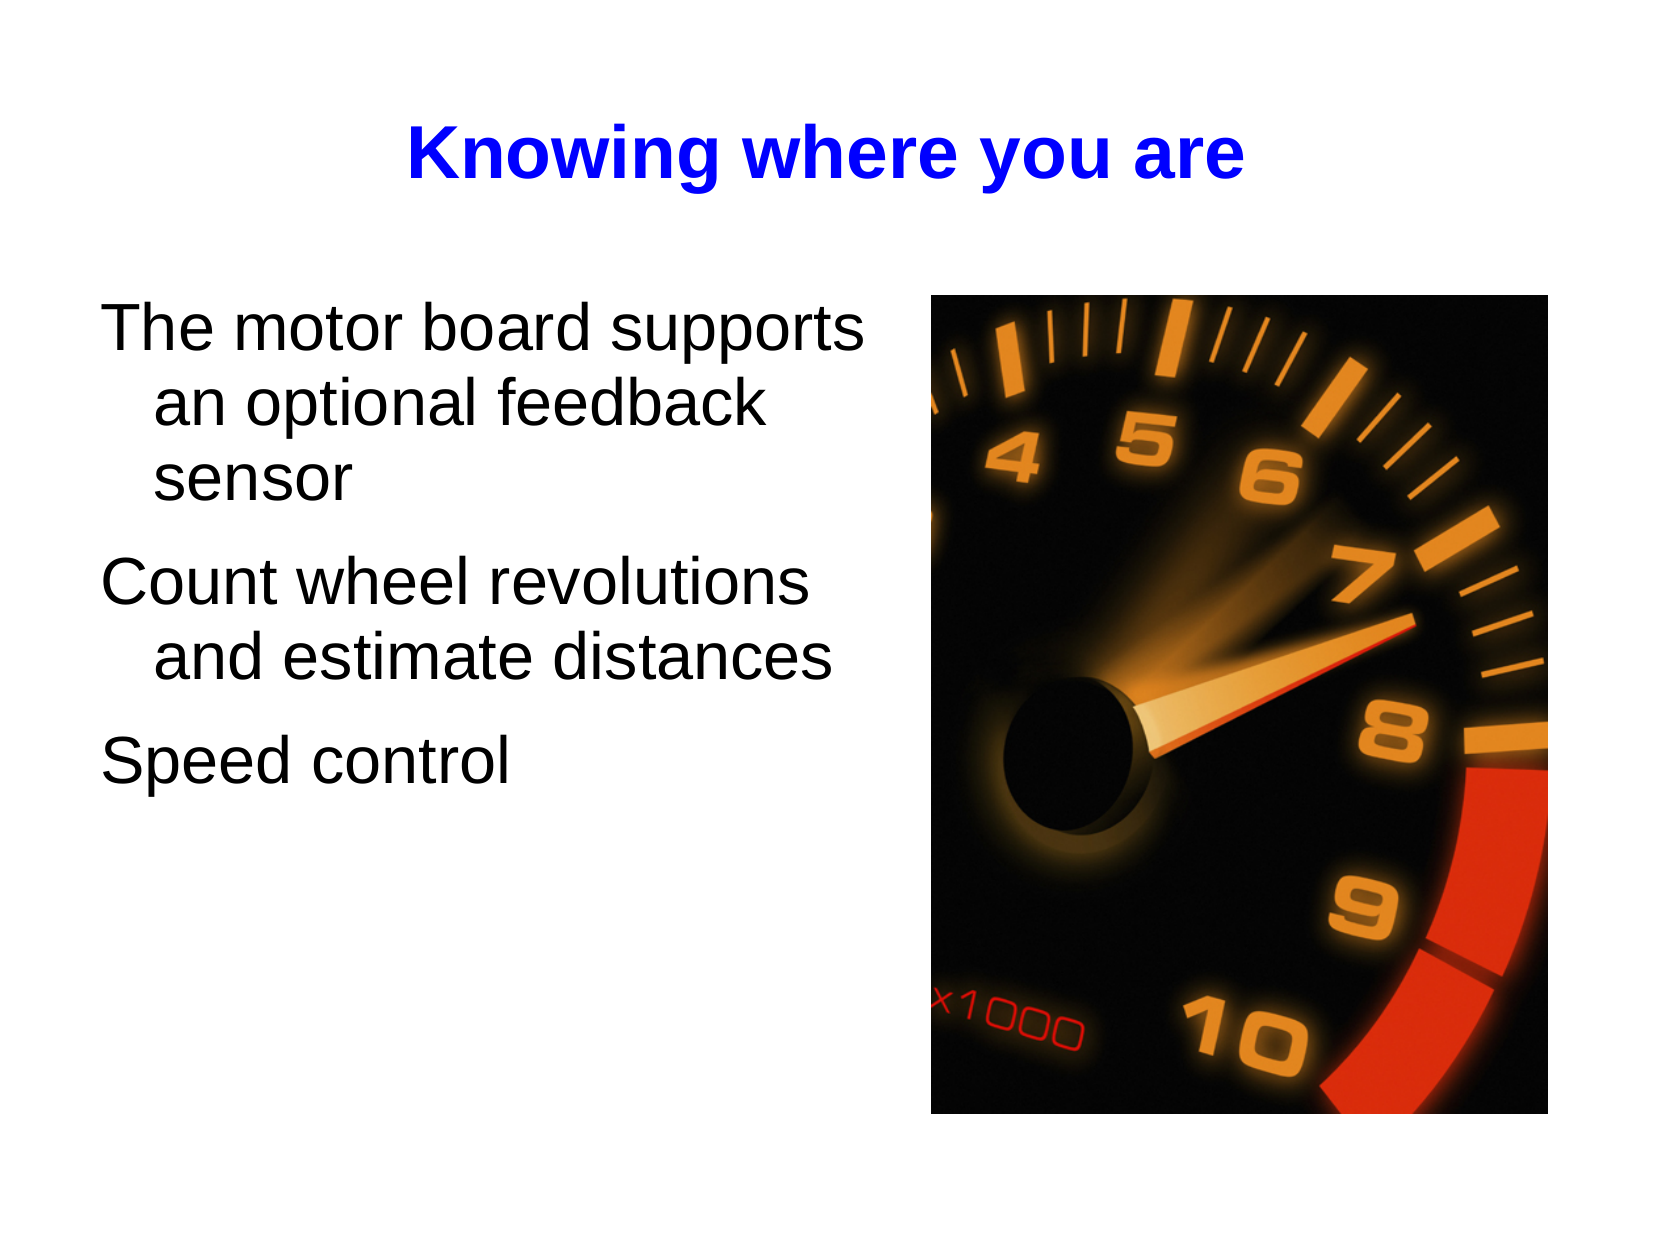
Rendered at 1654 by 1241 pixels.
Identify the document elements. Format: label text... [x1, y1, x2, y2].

title Knowing where you are [82, 56, 1571, 250]
list The motor board supports an optional feedback sensor Count wheel revolutions and estimate distances Speed control [82, 290, 886, 1094]
picture [931, 295, 1548, 1114]
